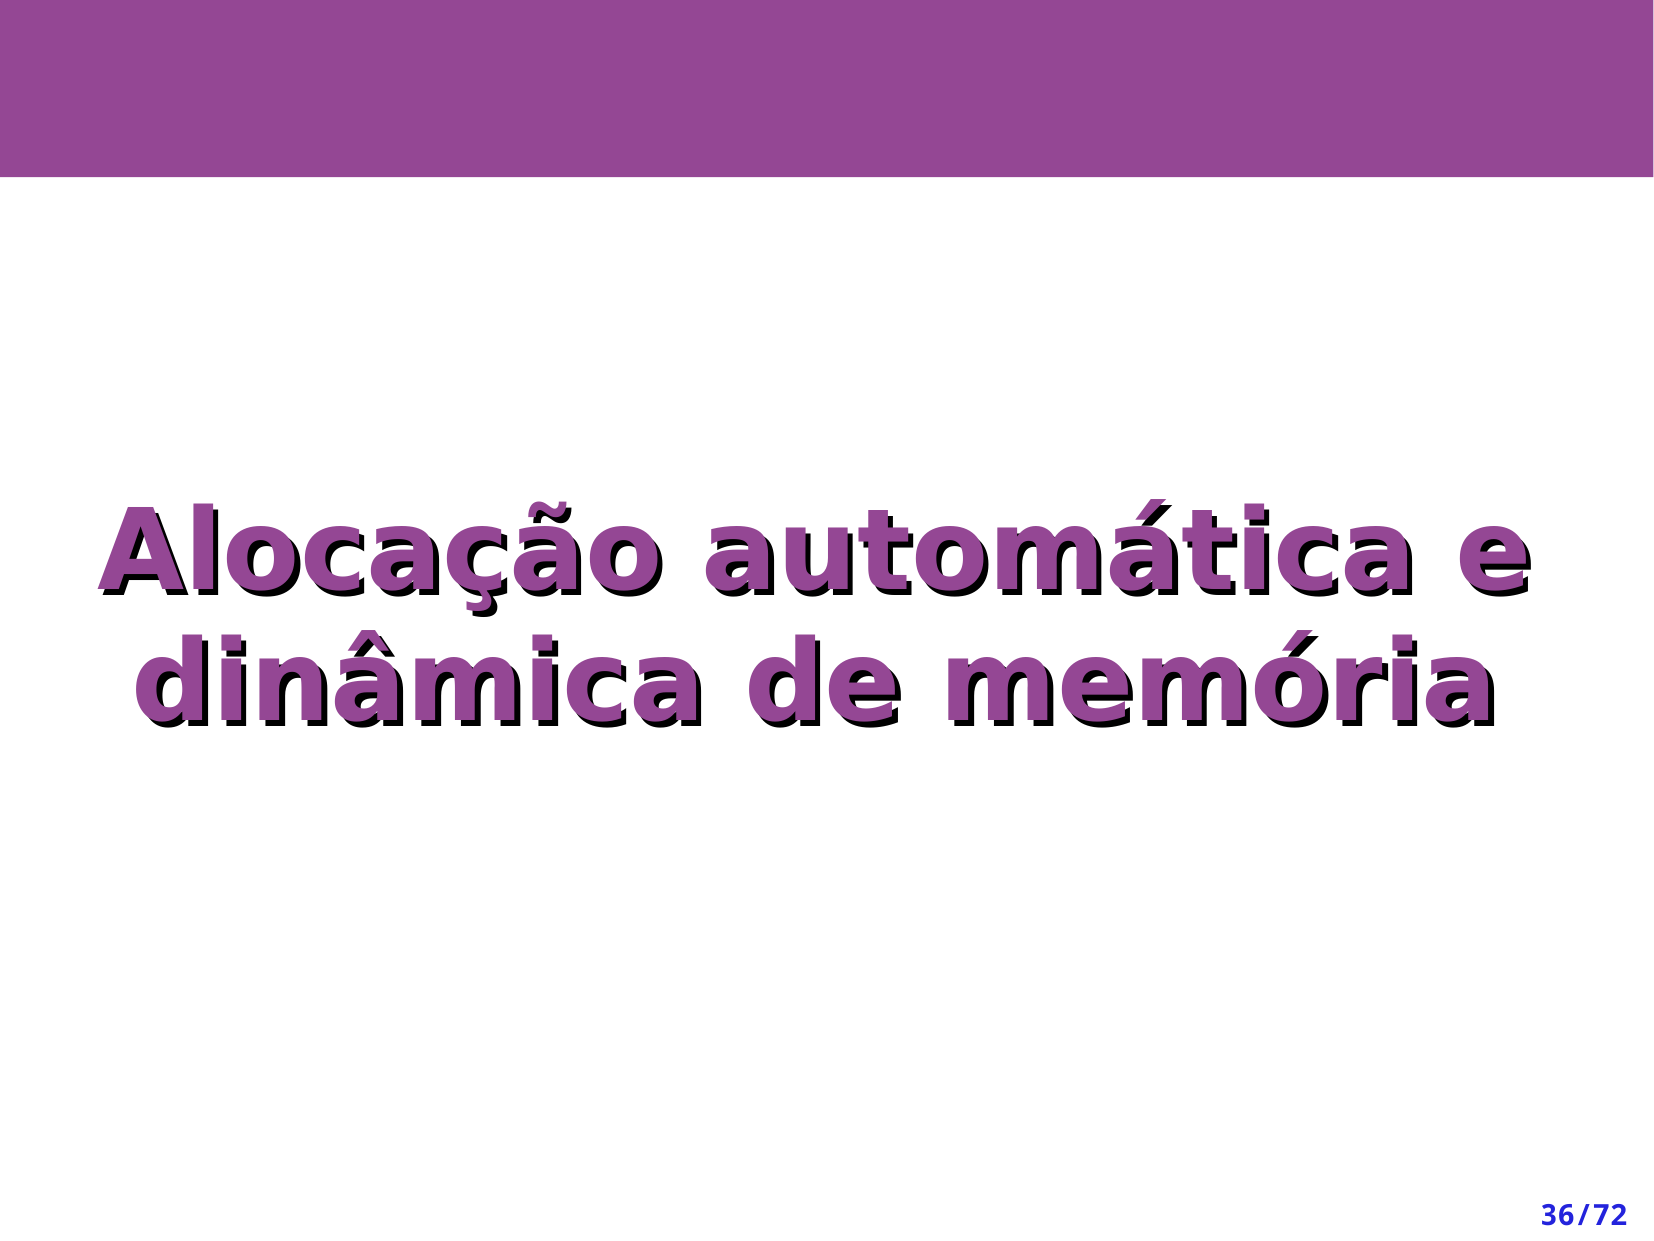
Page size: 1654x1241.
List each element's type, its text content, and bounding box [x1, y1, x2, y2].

text_box Alocação automática e dinâmica de memória [82, 477, 1571, 756]
